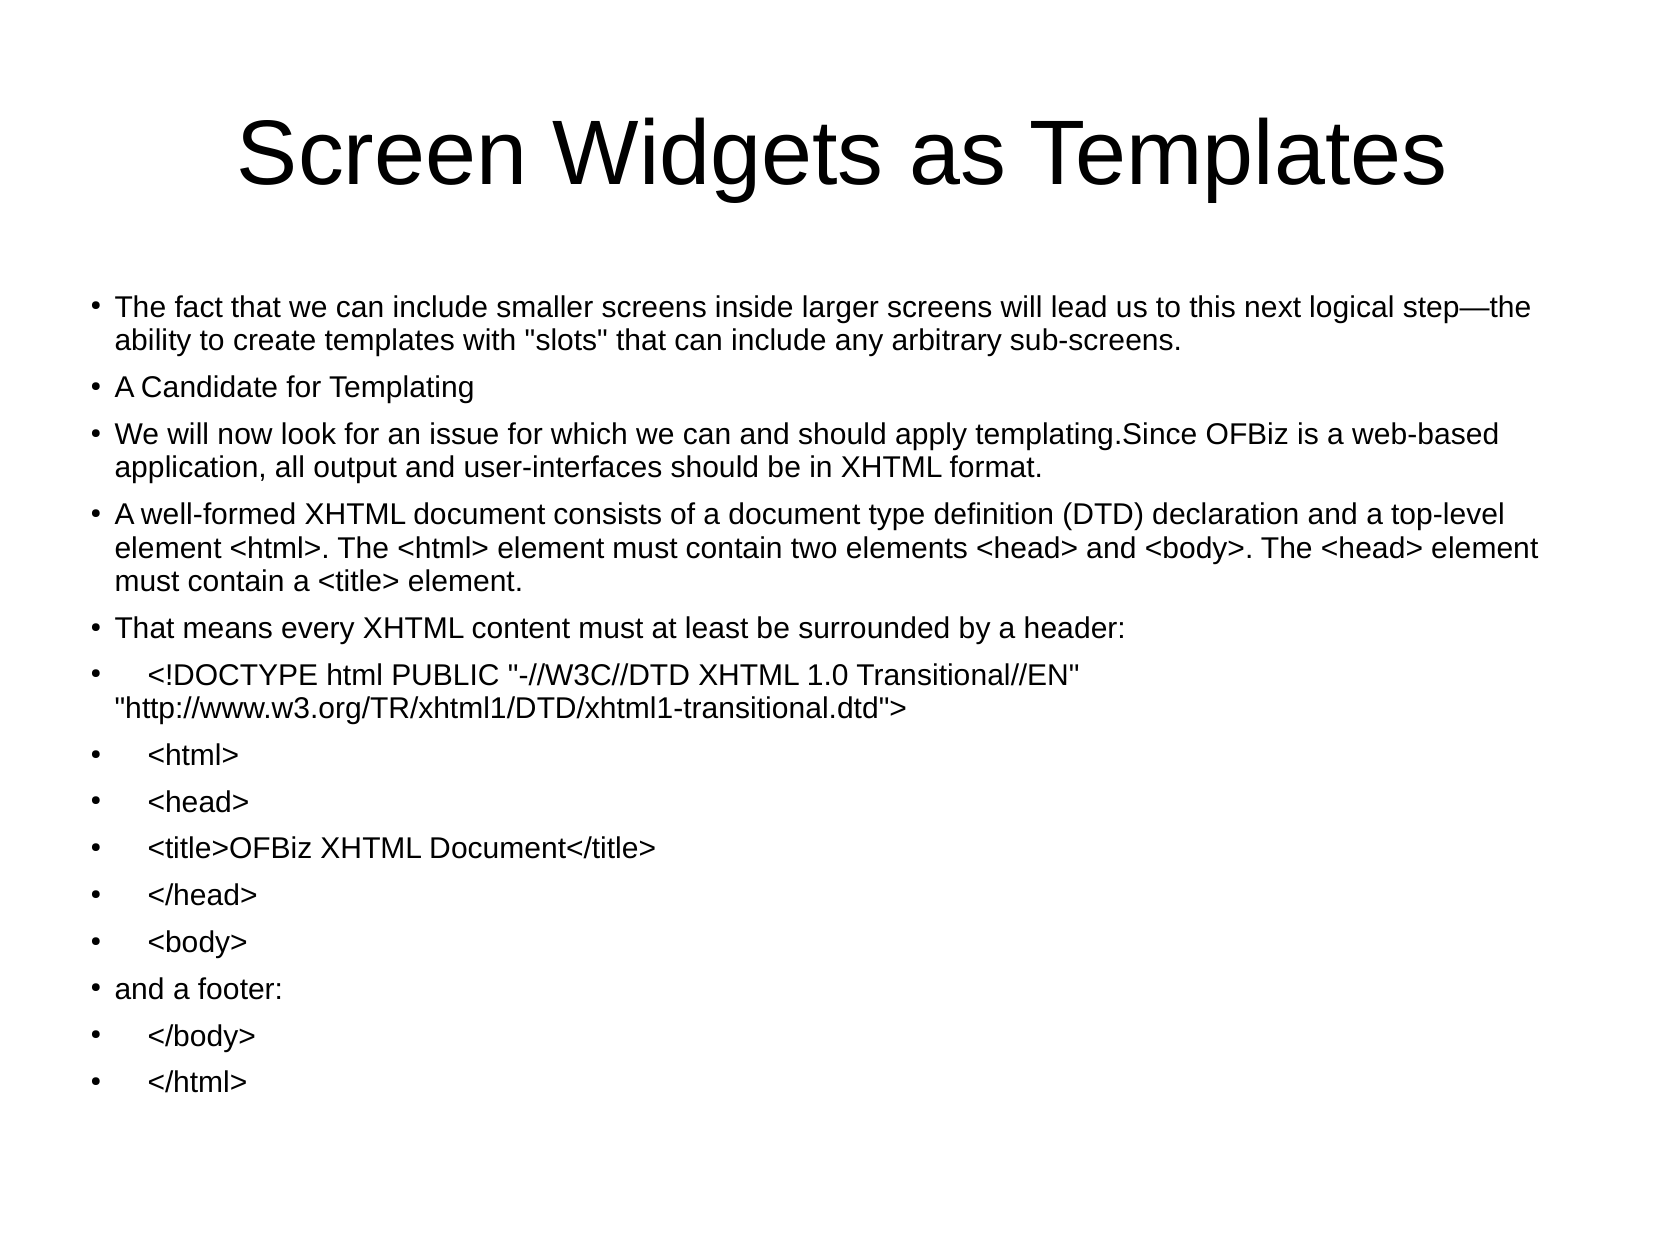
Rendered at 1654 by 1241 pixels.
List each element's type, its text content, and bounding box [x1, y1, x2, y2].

list The fact that we can include smaller screens inside larger screens will lead us to this next logical step—the ability to create templates with "slots" that can include any arbitrary sub-screens. A Candidate for Templating We will now look for an issue for which we can and should apply templating.Since OFBiz is a web-based application, all output and user-interfaces should be in XHTML format. A well-formed XHTML document consists of a document type definition (DTD) declaration and a top-level element <html>. The <html> element must contain two elements <head> and <body>. The <head> element must contain a <title> element. That means every XHTML content must at least be surrounded by a header: <!DOCTYPE html PUBLIC "-//W3C//DTD XHTML 1.0 Transitional//EN" "http://www.w3.org/TR/xhtml1/DTD/xhtml1-transitional.dtd"> <html> <head> <title>OFBiz XHTML Document</title> </head> <body> and a footer: </body> </html> [82, 290, 1571, 1109]
title Screen Widgets as Templates [82, 56, 1571, 250]
